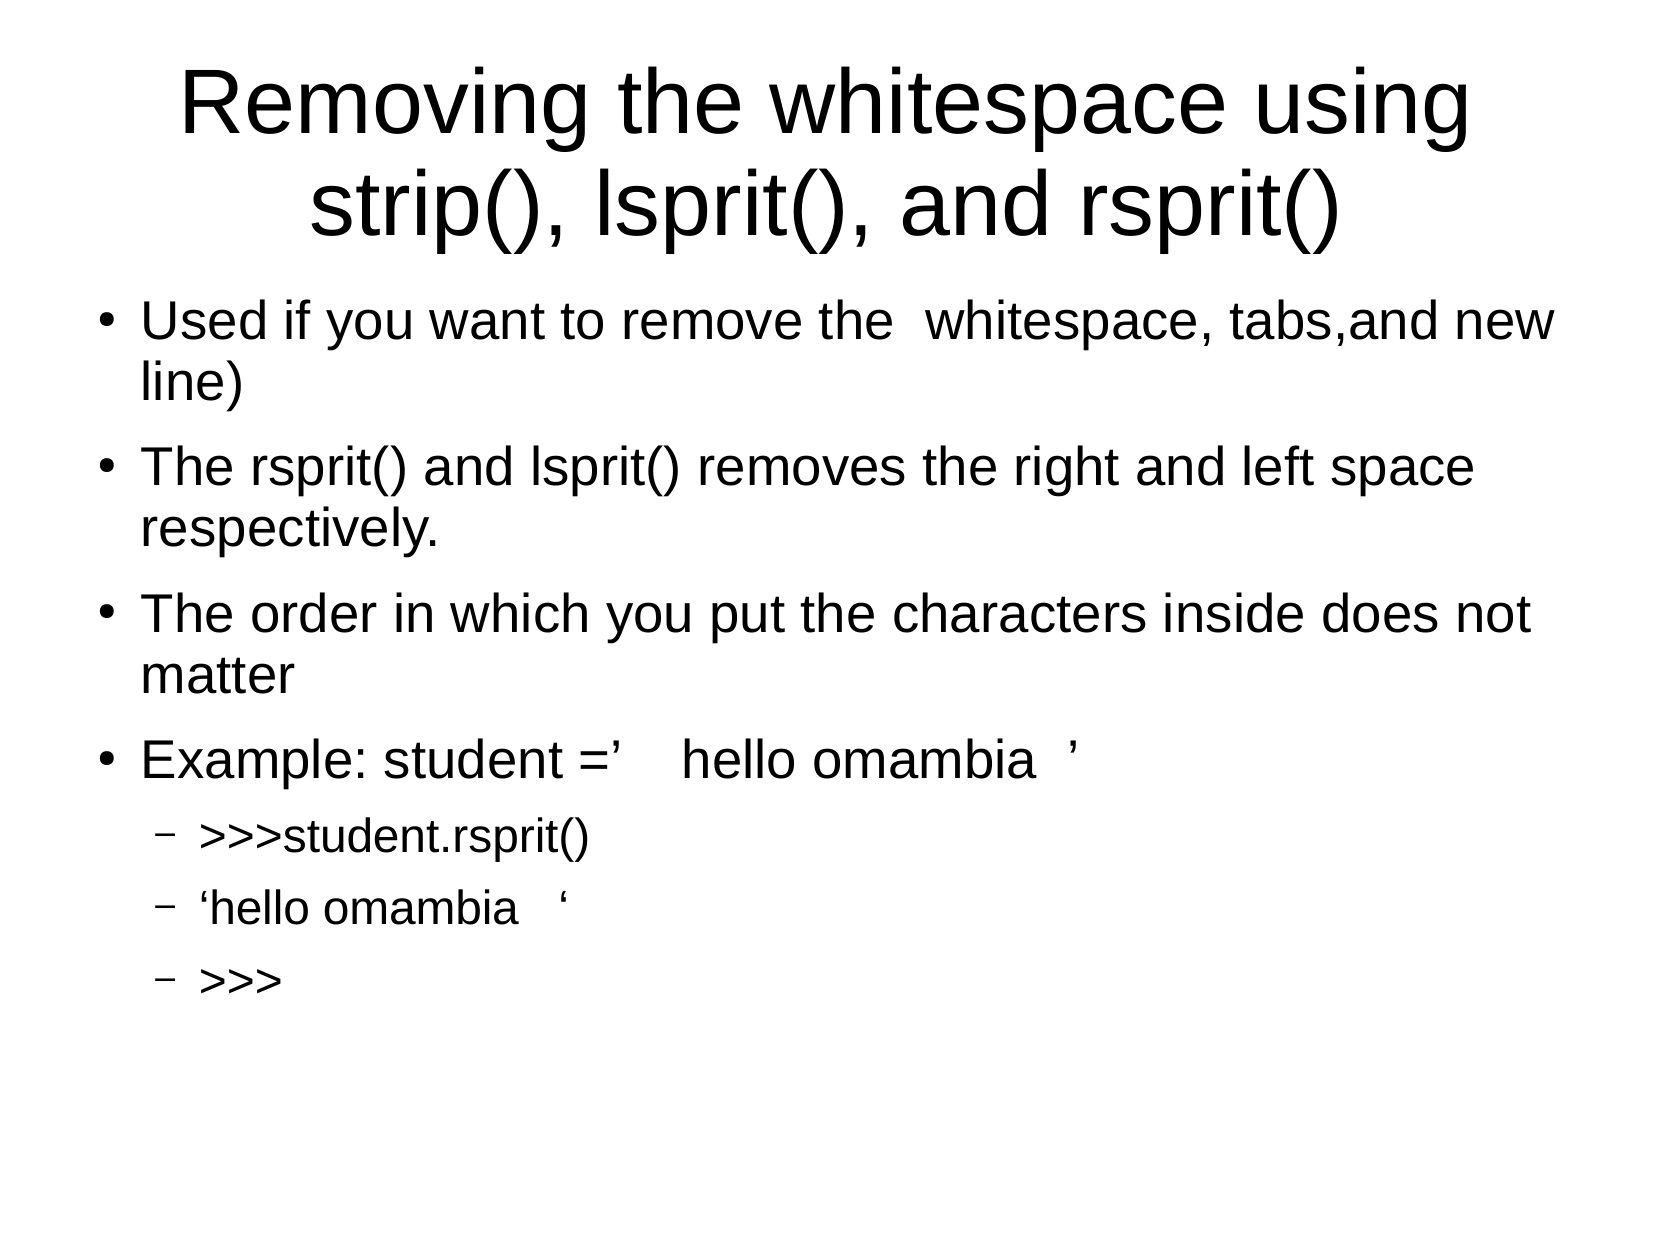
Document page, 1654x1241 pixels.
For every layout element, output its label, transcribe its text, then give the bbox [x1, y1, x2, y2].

title Removing the whitespace using strip(), lsprit(), and rsprit() [82, 49, 1571, 257]
list Used if you want to remove the whitespace, tabs,and new line) The rsprit() and lsprit() removes the right and left space respectively. The order in which you put the characters inside does not matter Example: student =’ hello omambia ’ >>>student.rsprit() ‘hello omambia ‘ >>> [82, 290, 1571, 1010]
